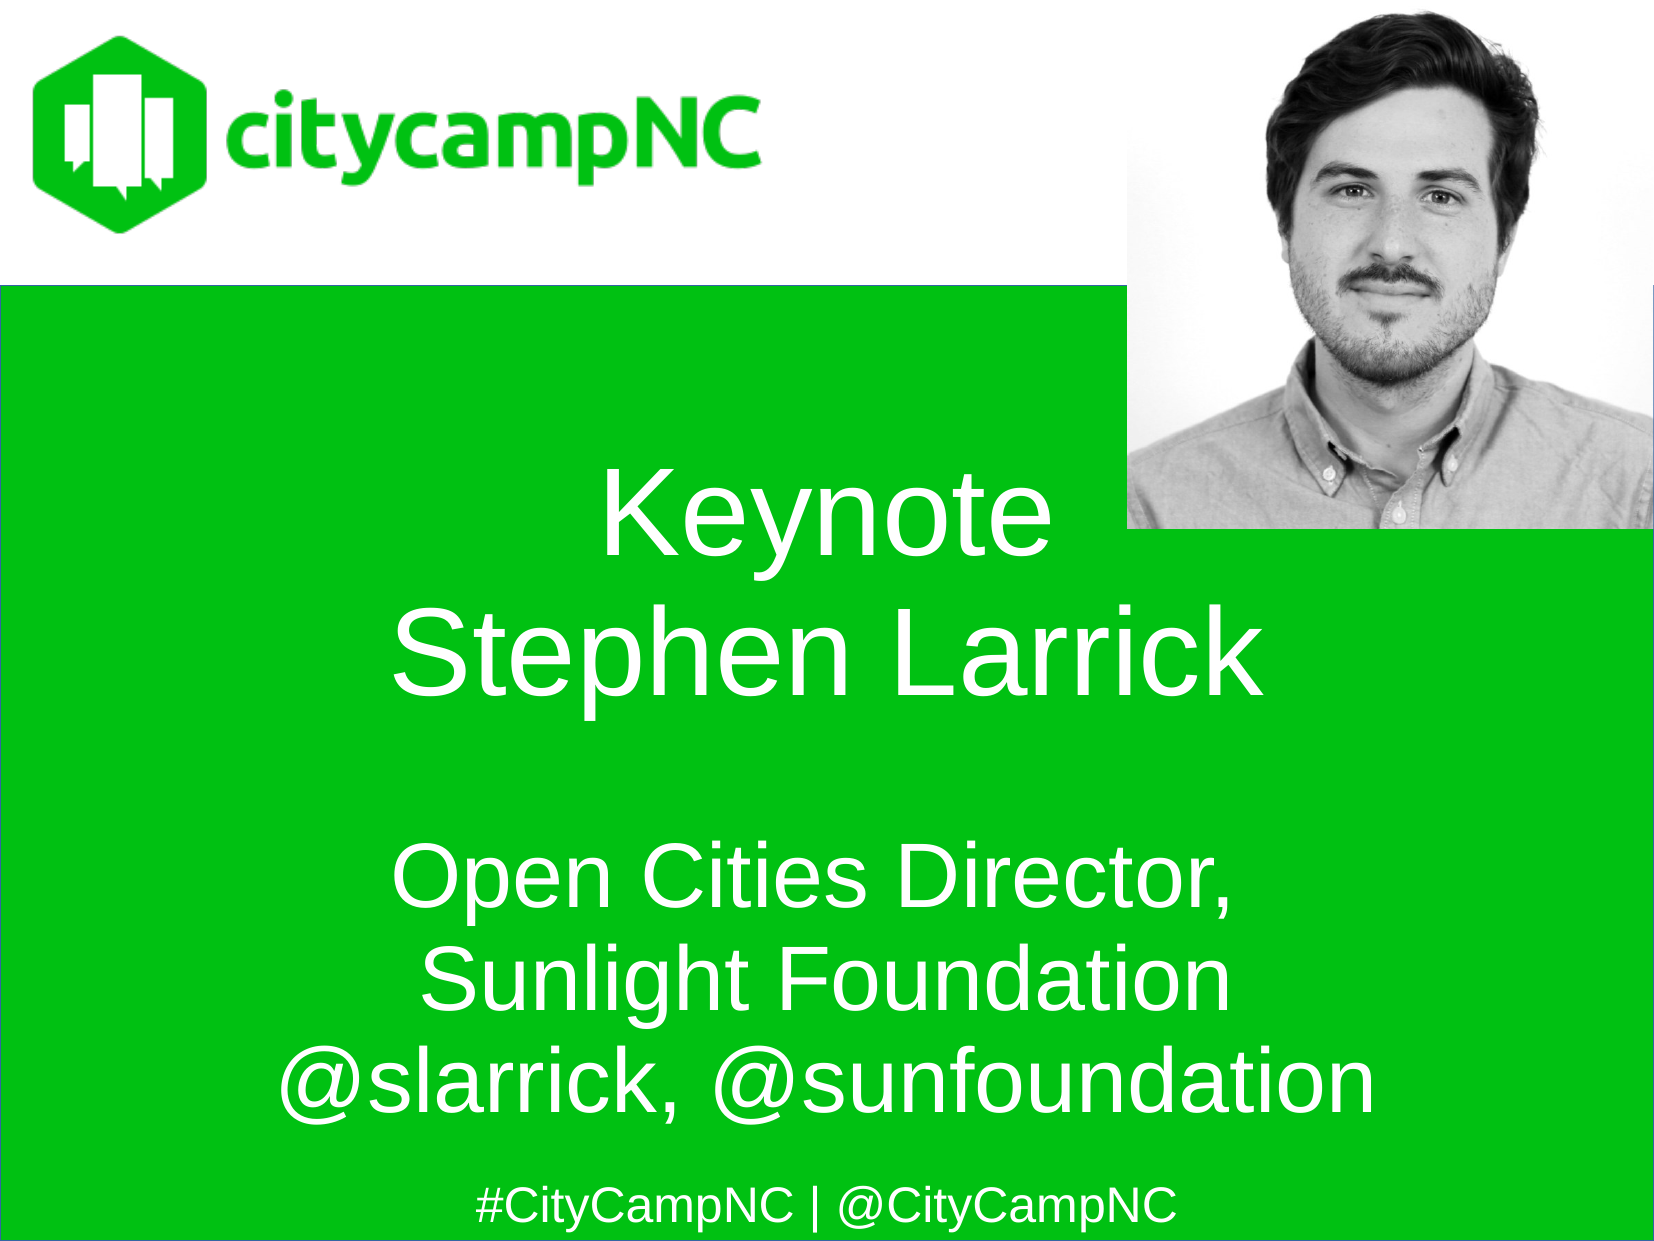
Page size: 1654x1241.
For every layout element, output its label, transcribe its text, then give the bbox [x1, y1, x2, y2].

picture [1127, 0, 1654, 529]
picture [0, 3, 794, 267]
text_box Keynote Stephen Larrick Open Cities Director, Sunlight Foundation @slarrick, @sunfoundation [259, 435, 1395, 1138]
